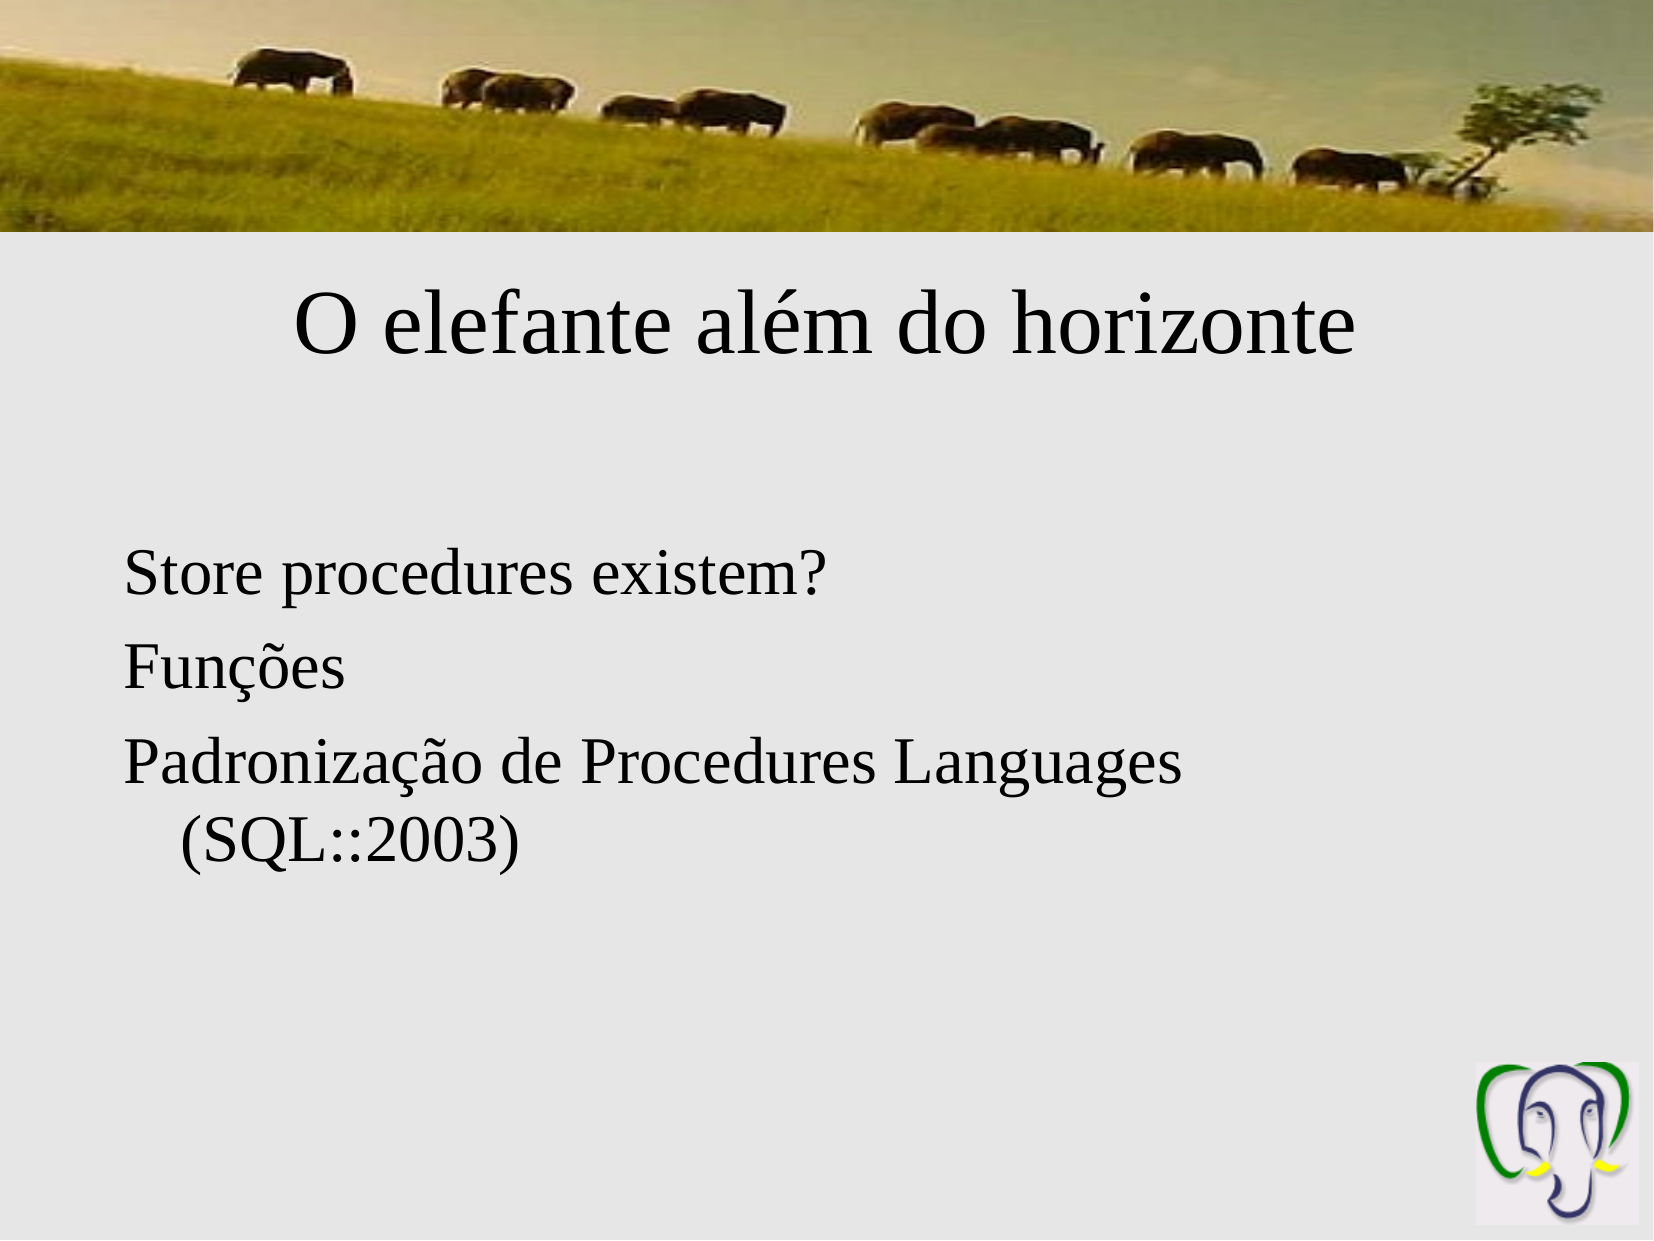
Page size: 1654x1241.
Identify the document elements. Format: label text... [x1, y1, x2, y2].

title O elefante além do horizonte [29, 263, 1625, 377]
list Store procedures existem? Funções Padronização de Procedures Languages (SQL::2003) [124, 531, 1530, 1094]
picture [0, 0, 1654, 232]
picture [1476, 1062, 1639, 1225]
